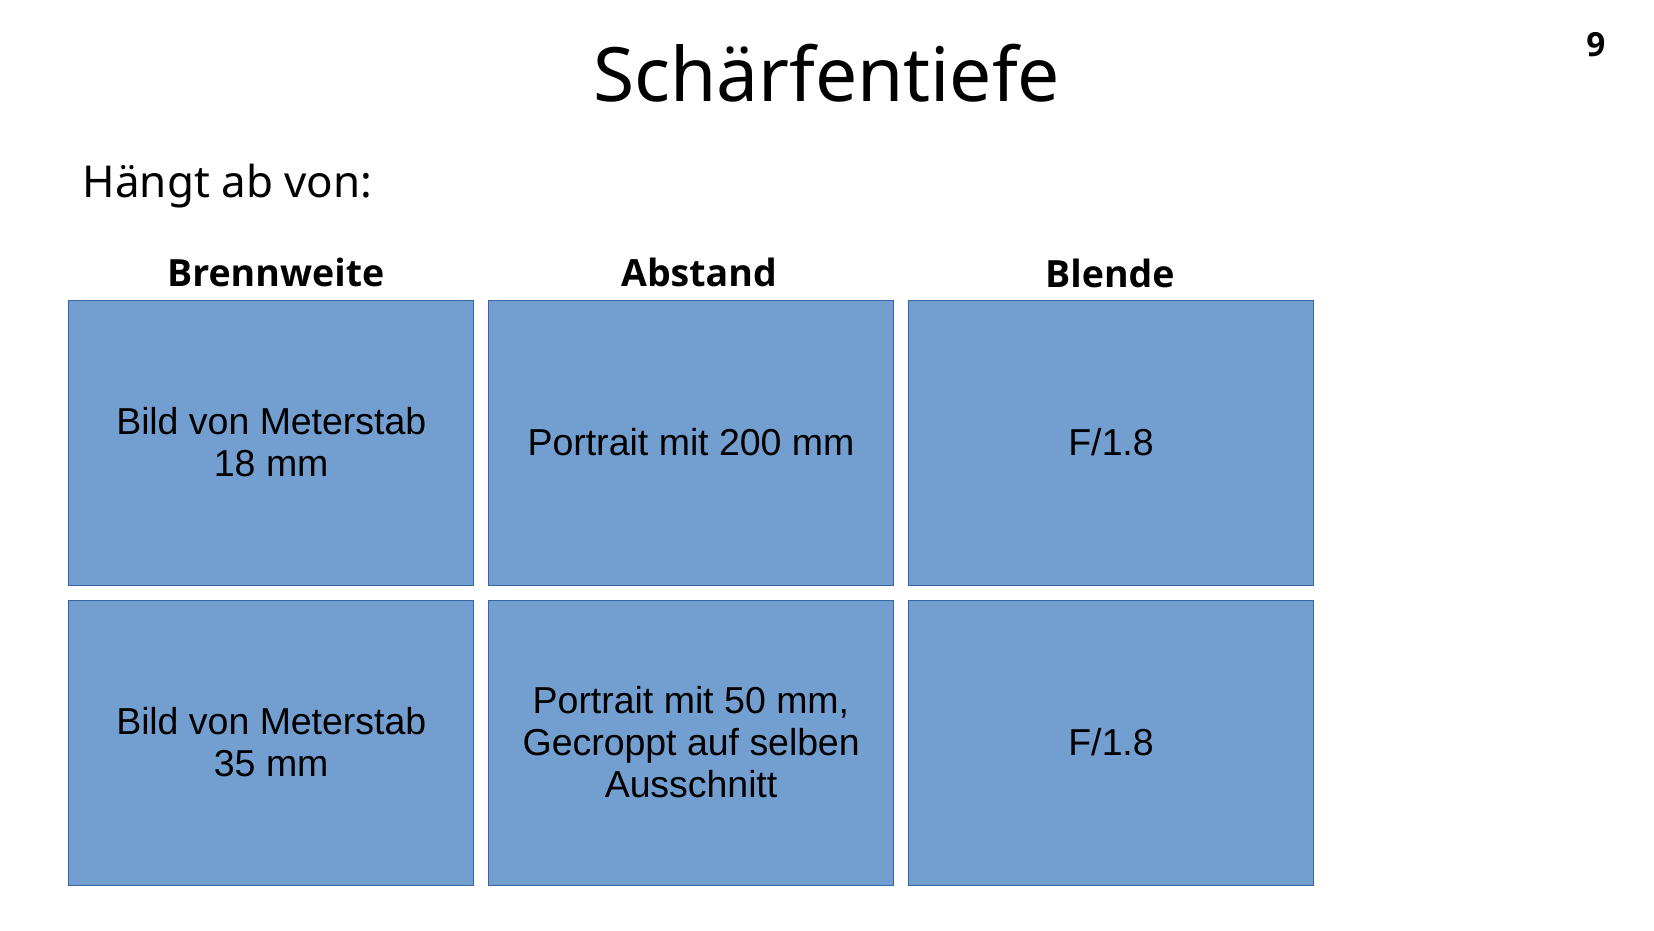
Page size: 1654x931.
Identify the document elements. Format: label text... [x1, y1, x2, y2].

text_box Bild von Meterstab 35 mm [68, 600, 474, 886]
text_box F/1.8 [908, 600, 1314, 886]
text_box Bild von Meterstab 18 mm [68, 300, 474, 586]
title Schärfentiefe [82, 13, 1571, 132]
text_box Brennweite [95, 239, 456, 292]
text_box F/1.8 [908, 300, 1314, 586]
text_box Blende [930, 240, 1291, 293]
list Hängt ab von: [82, 150, 1571, 211]
text_box Abstand [519, 239, 880, 292]
text_box Portrait mit 200 mm [488, 300, 894, 586]
text_box Portrait mit 50 mm, Gecroppt auf selben Ausschnitt [488, 600, 894, 886]
